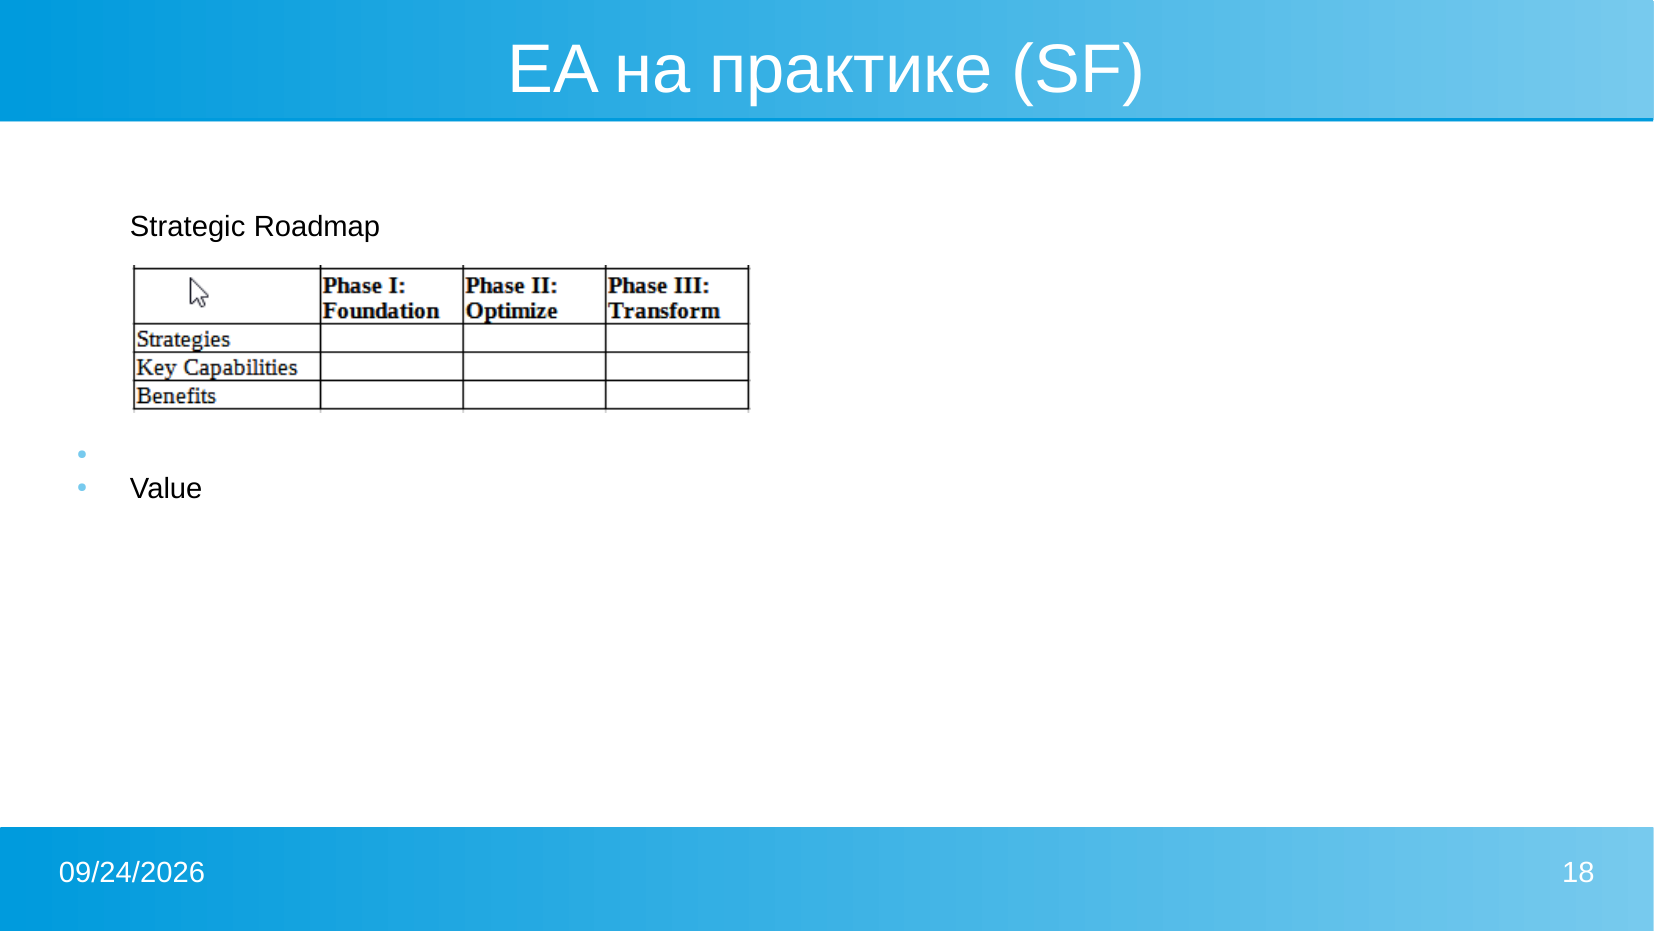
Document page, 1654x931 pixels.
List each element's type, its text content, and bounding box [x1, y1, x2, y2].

title EA на практике (SF) [59, 29, 1595, 108]
picture [132, 265, 751, 413]
list Strategic Roadmap Value [59, 177, 1595, 768]
